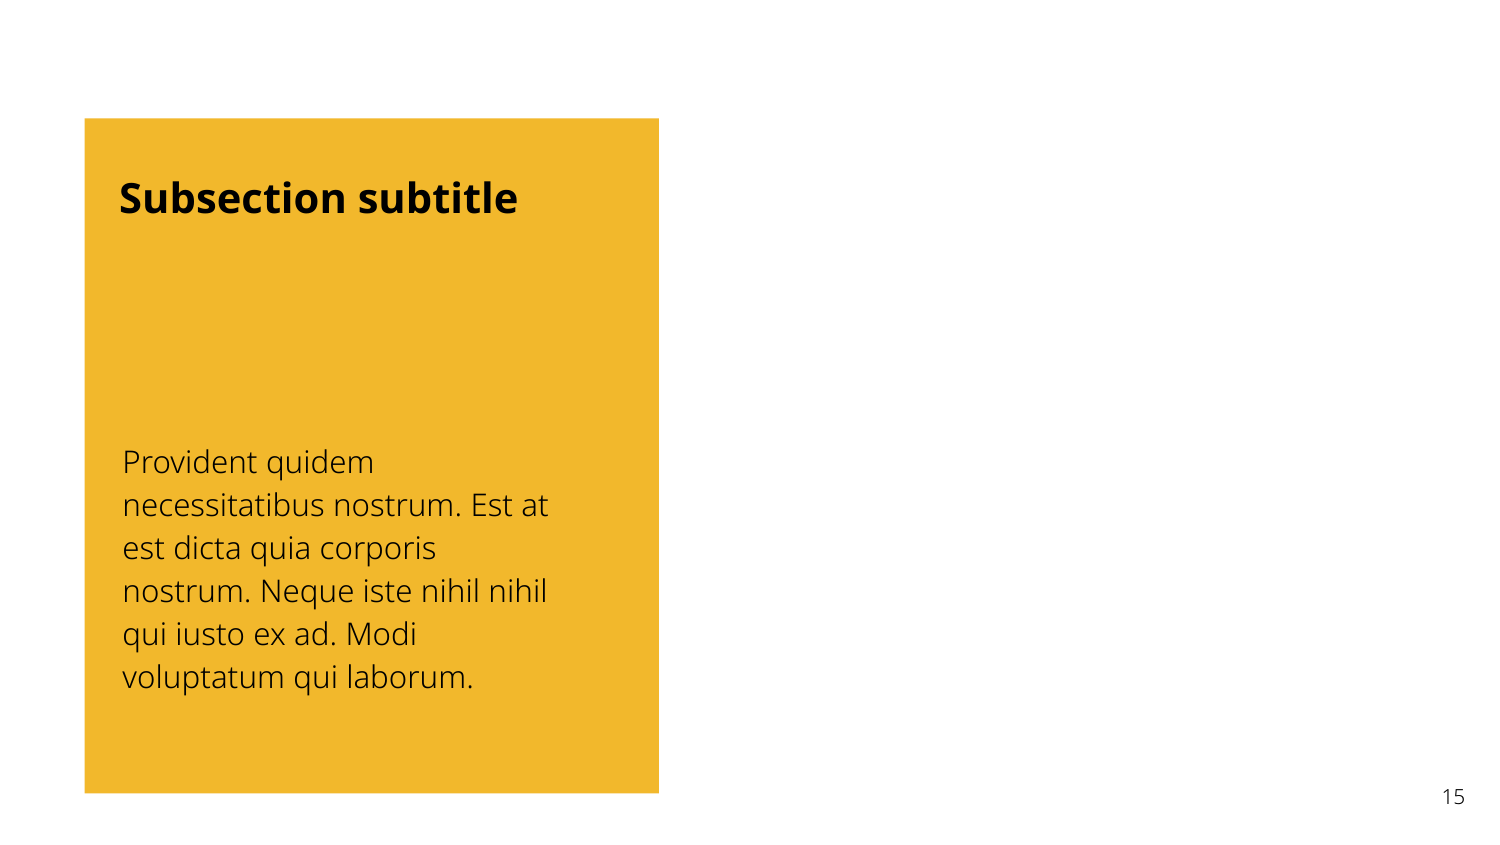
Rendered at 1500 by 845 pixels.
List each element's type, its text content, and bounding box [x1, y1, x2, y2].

title Subsection subtitle [104, 168, 638, 263]
title Provident quidem necessitatibus nostrum. Est at est dicta quia corporis nostrum. Neque iste nihil nihil qui iusto ex ad. Modi voluptatum qui laborum. [107, 421, 576, 753]
